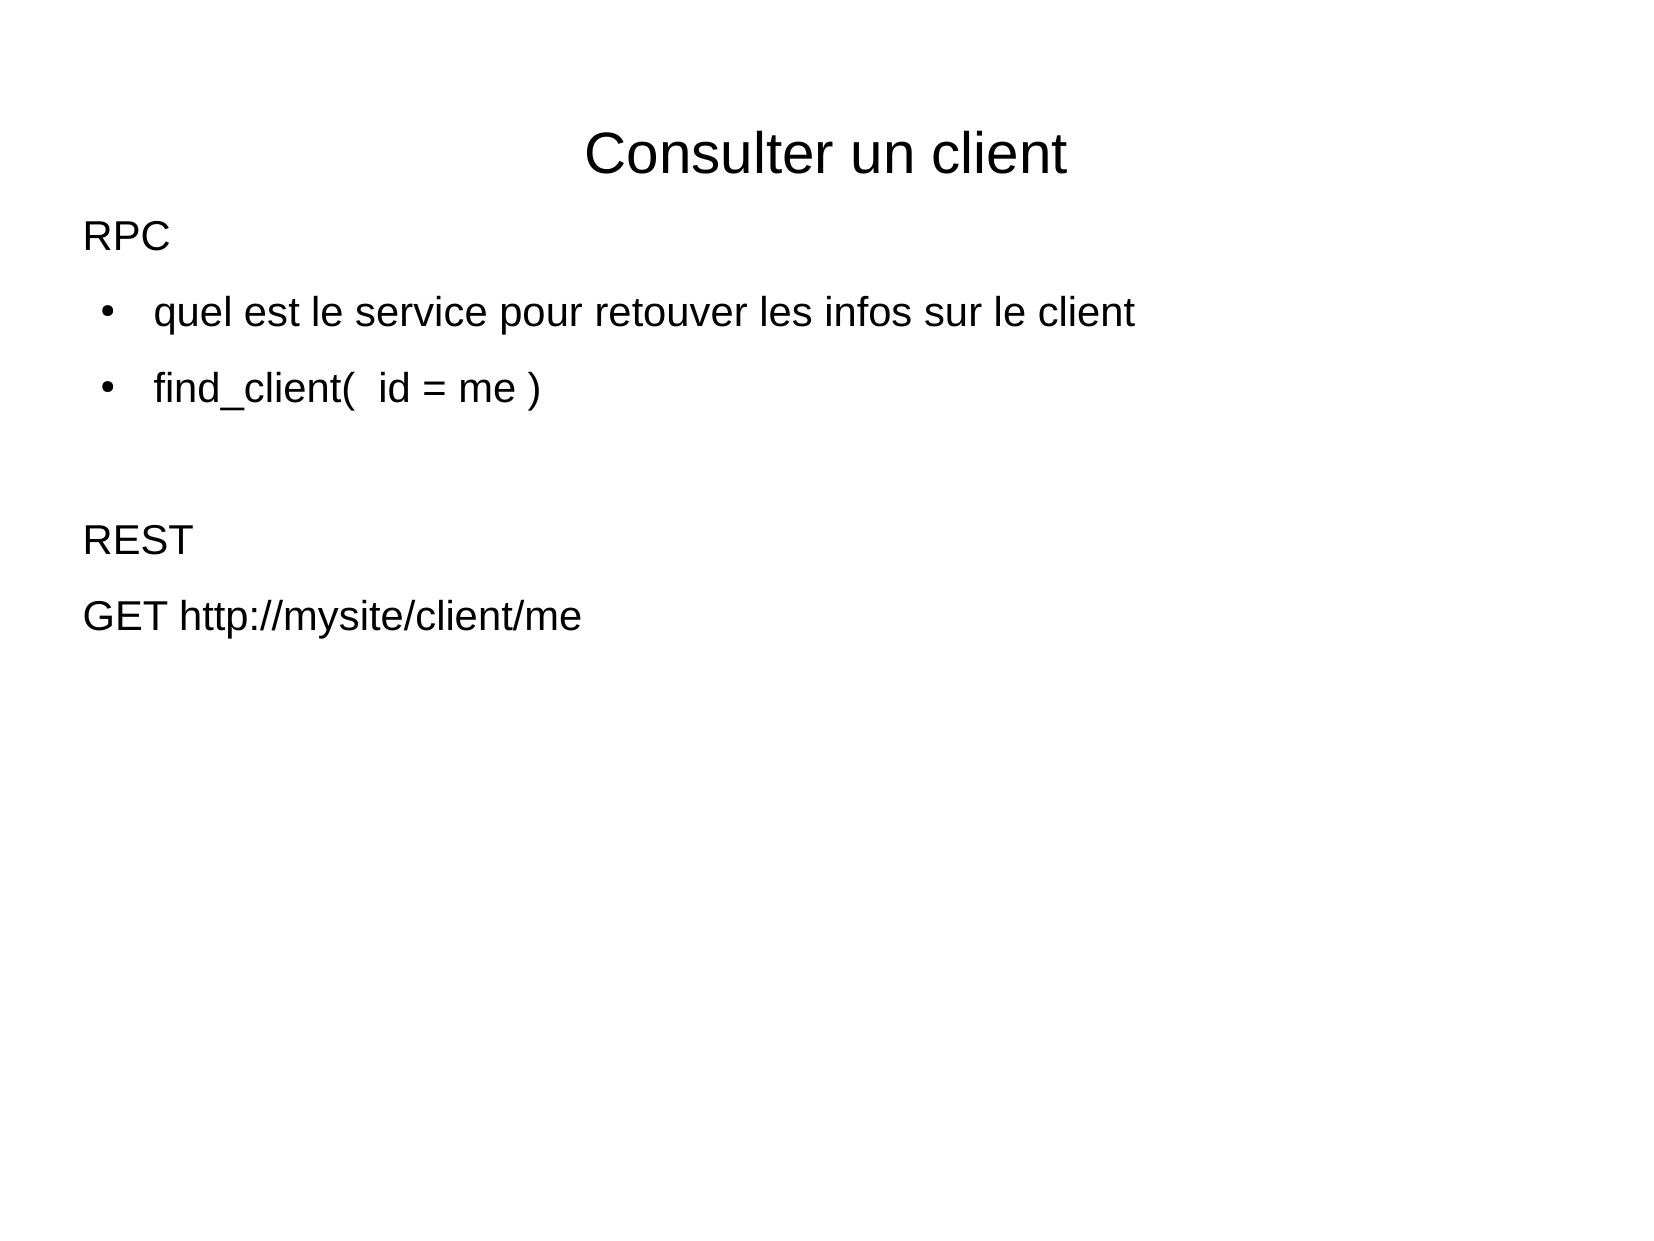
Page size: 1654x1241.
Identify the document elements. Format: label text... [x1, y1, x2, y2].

title Consulter un client [82, 49, 1571, 212]
list RPC quel est le service pour retouver les infos sur le client find_client( id = me ) REST GET http://mysite/client/me [82, 212, 1571, 1109]
